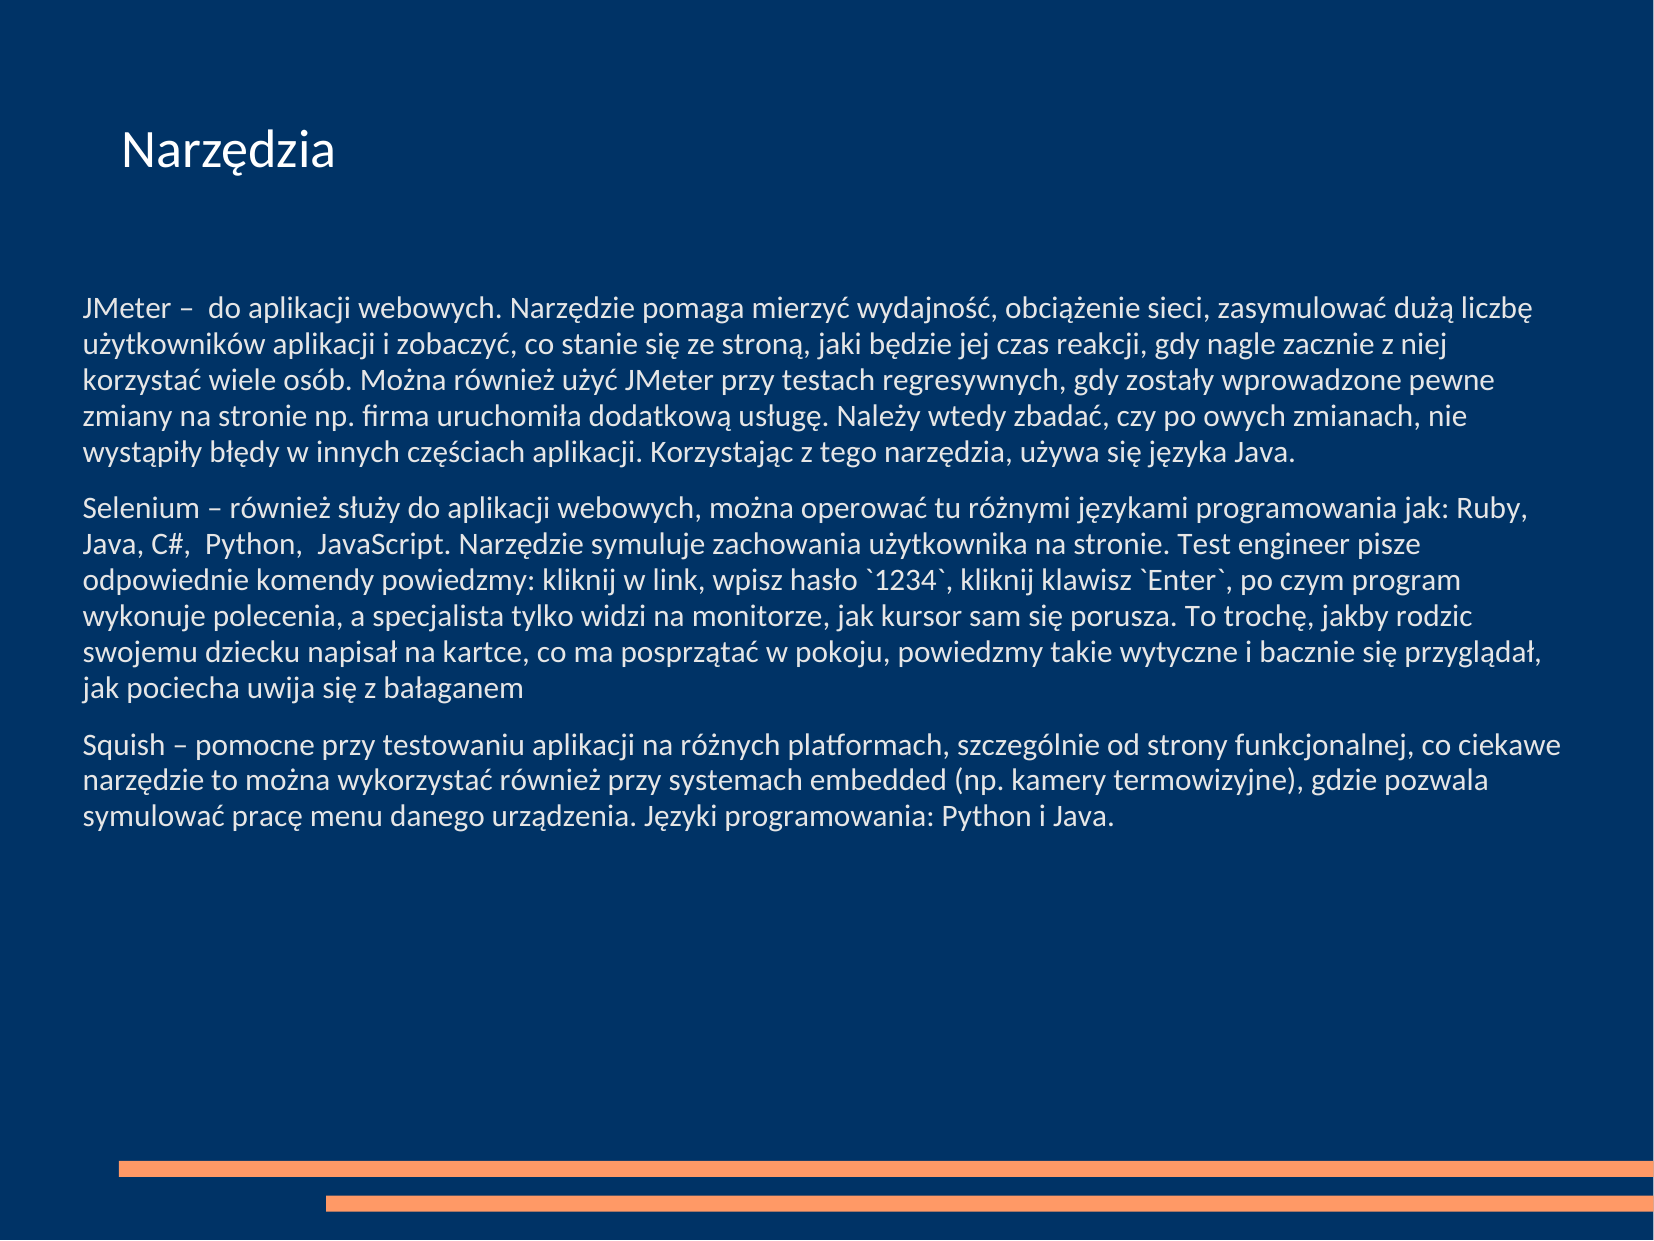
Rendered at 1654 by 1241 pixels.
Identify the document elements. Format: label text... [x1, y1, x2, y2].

title Narzędzia [121, 46, 1534, 254]
list JMeter – do aplikacji webowych. Narzędzie pomaga mierzyć wydajność, obciążenie sieci, zasymulować dużą liczbę użytkowników aplikacji i zobaczyć, co stanie się ze stroną, jaki będzie jej czas reakcji, gdy nagle zacznie z niej korzystać wiele osób. Można również użyć JMeter przy testach regresywnych, gdy zostały wprowadzone pewne zmiany na stronie np. firma uruchomiła dodatkową usługę. Należy wtedy zbadać, czy po owych zmianach, nie wystąpiły błędy w innych częściach aplikacji. Korzystając z tego narzędzia, używa się języka Java. Selenium – również służy do aplikacji webowych, można operować tu różnymi językami programowania jak: Ruby, Java, C#, Python, JavaScript. Narzędzie symuluje zachowania użytkownika na stronie. Test engineer pisze odpowiednie komendy powiedzmy: kliknij w link, wpisz hasło `1234`, kliknij klawisz `Enter`, po czym program wykonuje polecenia, a specjalista tylko widzi na monitorze, jak kursor sam się porusza. To trochę, jakby rodzic swojemu dziecku napisał na kartce, co ma posprzątać w pokoju, powiedzmy takie wytyczne i bacznie się przyglądał, jak pociecha uwija się z bałaganem Squish – pomocne przy testowaniu aplikacji na różnych platformach, szczególnie od strony funkcjonalnej, co ciekawe narzędzie to można wykorzystać również przy systemach embedded (np. kamery termowizyjne), gdzie pozwala symulować pracę menu danego urządzenia. Języki programowania: Python i Java. [82, 290, 1571, 1109]
